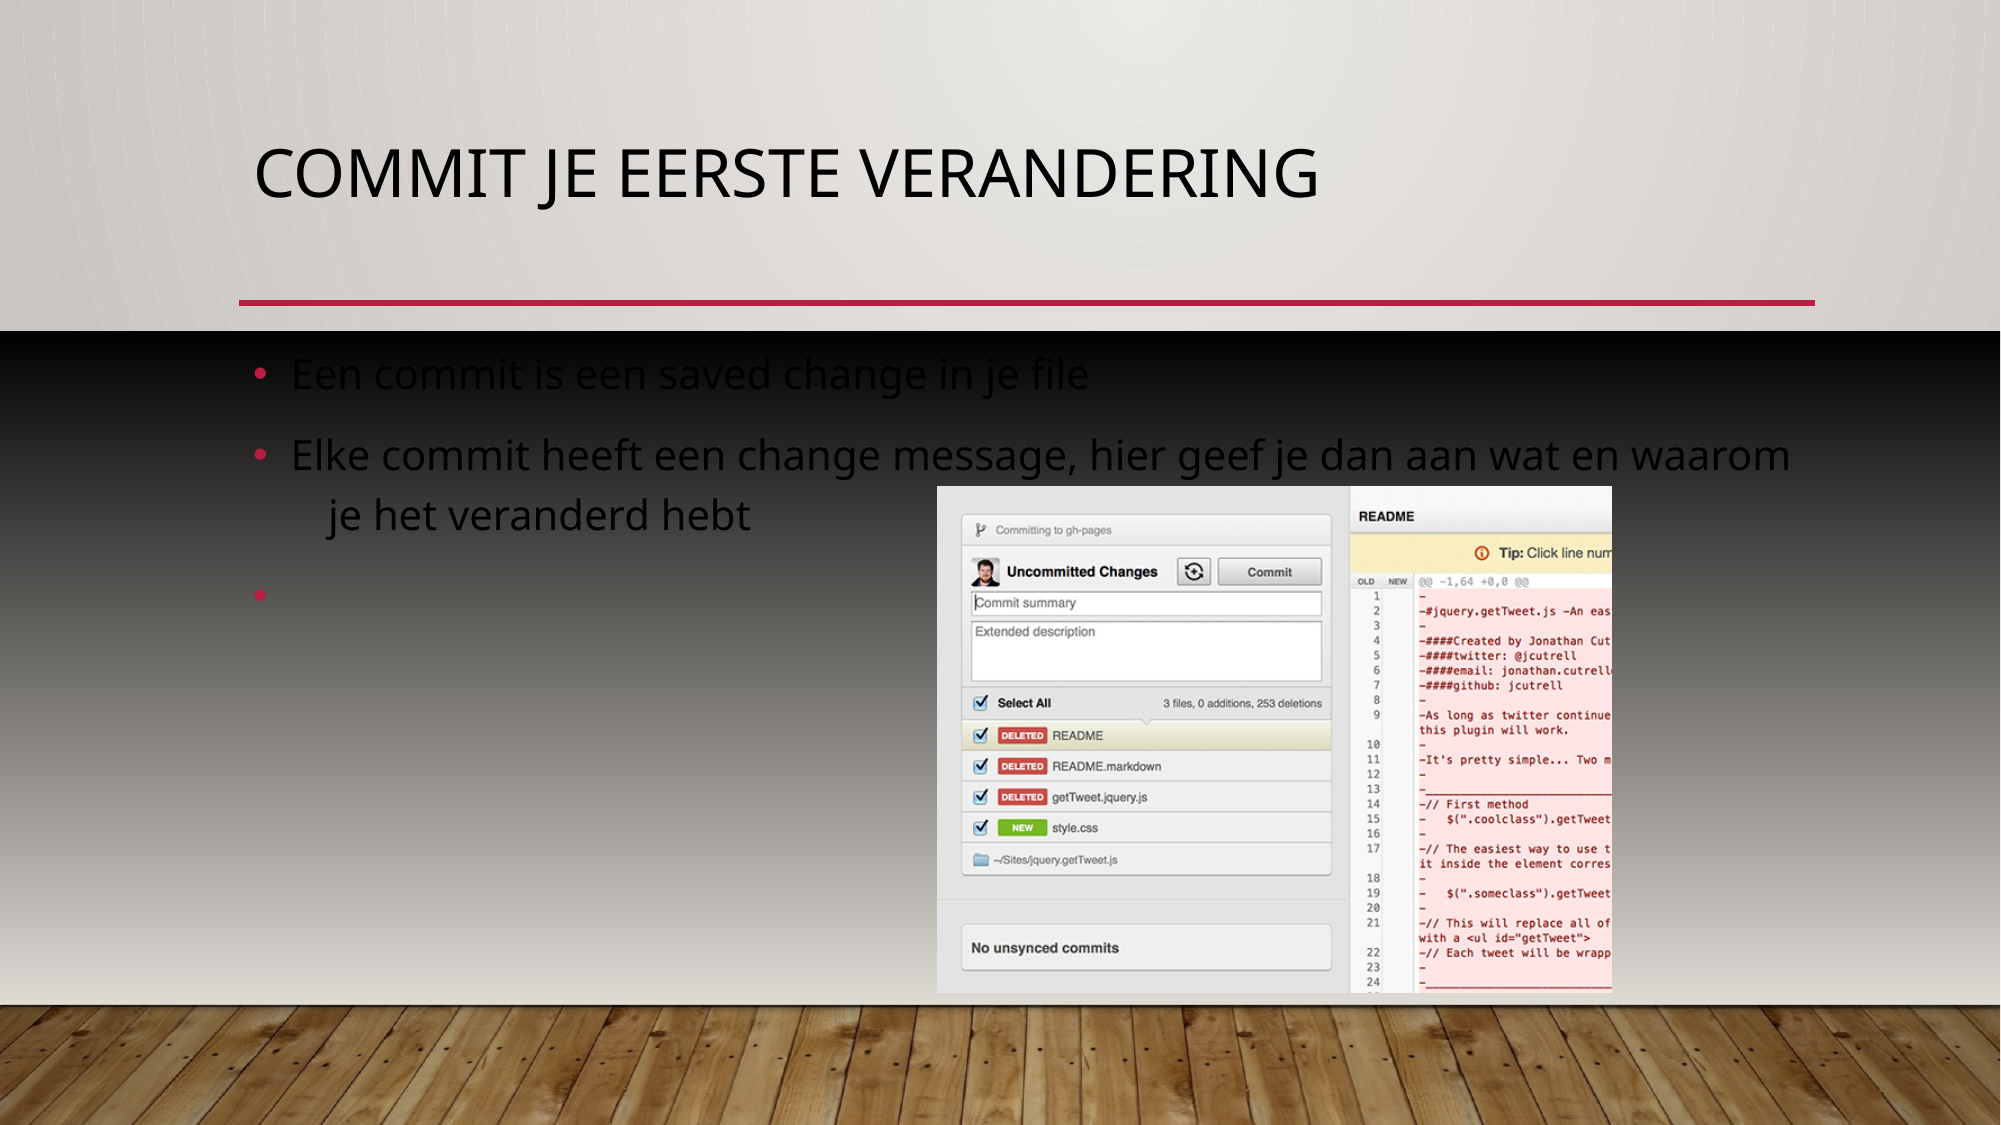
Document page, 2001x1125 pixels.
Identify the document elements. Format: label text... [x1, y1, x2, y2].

title Commit je eerste verandering [238, 131, 1814, 305]
list Een commit is een saved change in je file Elke commit heeft een change message, hier geef je dan aan wat en waarom je het veranderd hebt [238, 330, 1814, 897]
picture [937, 486, 1612, 994]
